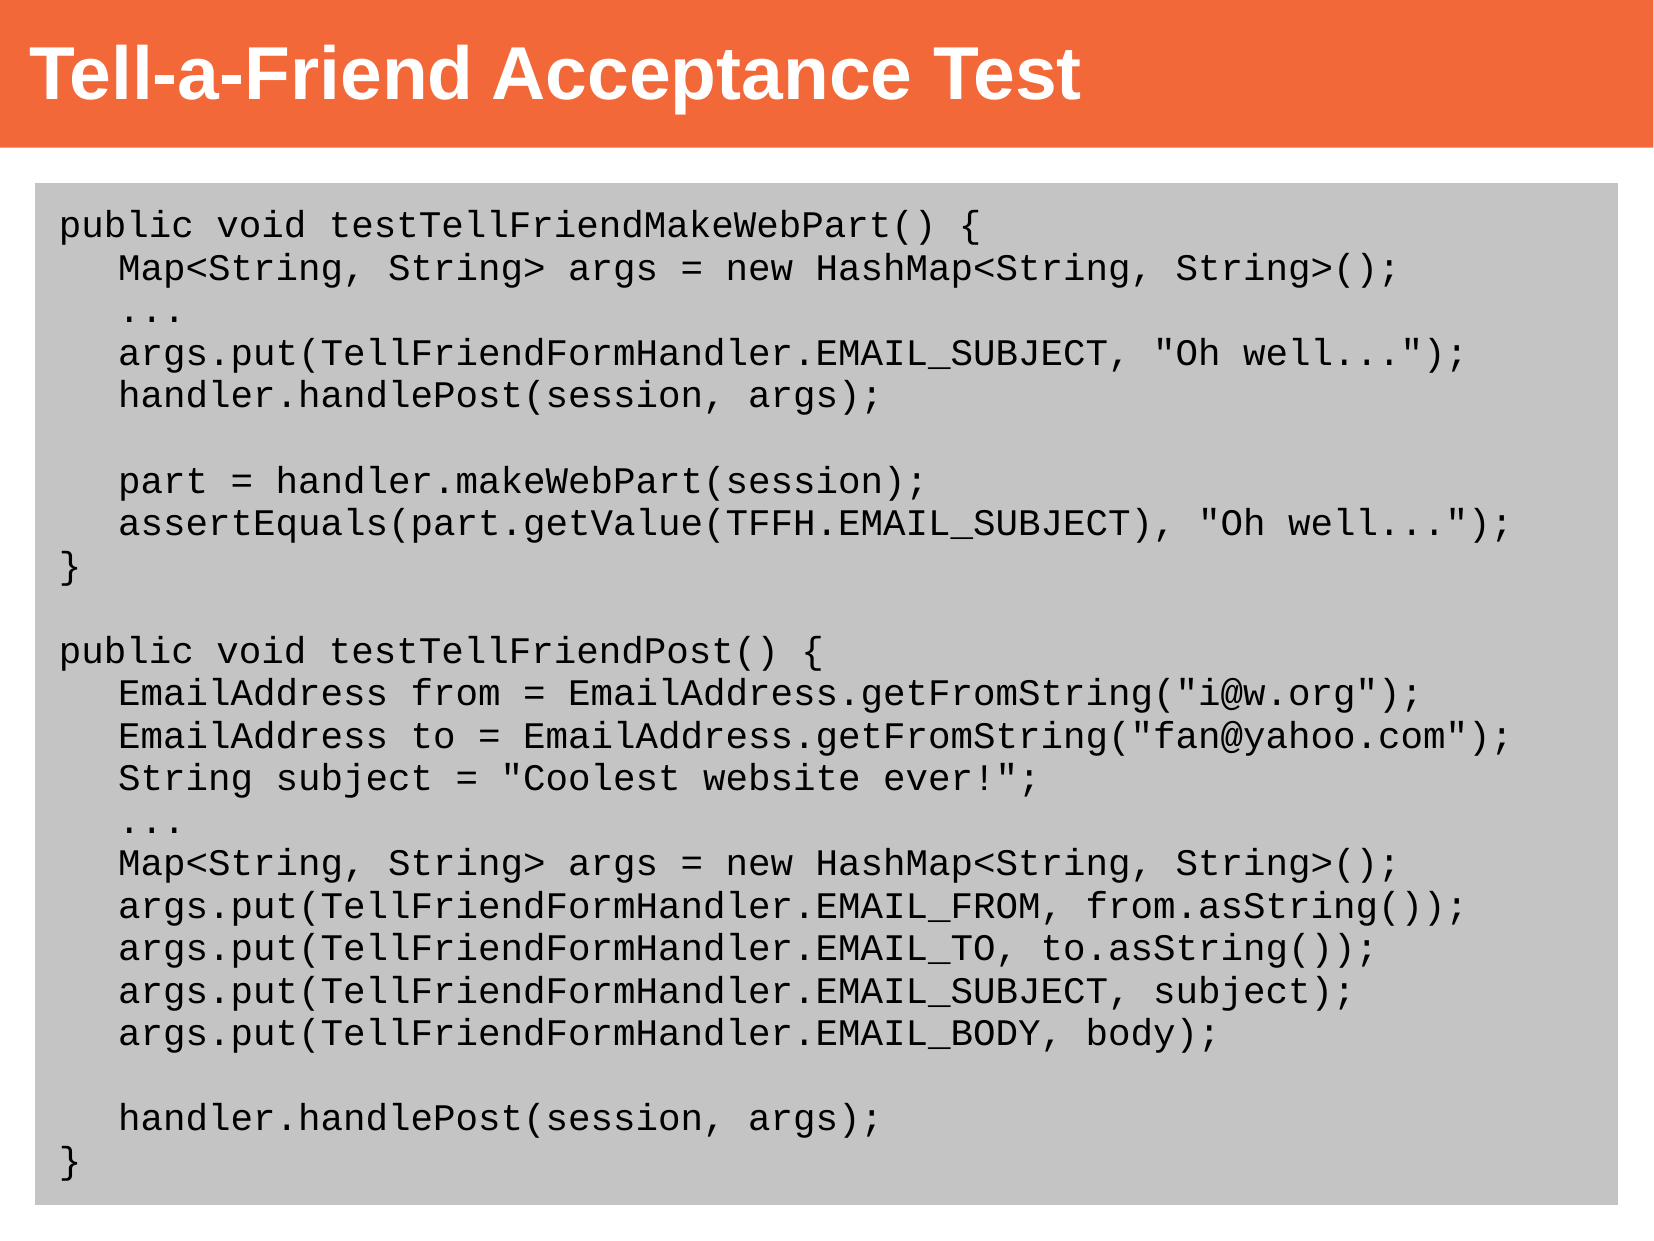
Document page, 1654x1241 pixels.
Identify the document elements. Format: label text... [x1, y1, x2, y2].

text_box public void testTellFriendMakeWebPart() { Map<String, String> args = new HashMap<String, String>(); ... args.put(TellFriendFormHandler.EMAIL_SUBJECT, "Oh well..."); handler.handlePost(session, args); part = handler.makeWebPart(session); assertEquals(part.getValue(TFFH.EMAIL_SUBJECT), "Oh well..."); } public void testTellFriendPost() { EmailAddress from = EmailAddress.getFromString("i@w.org"); EmailAddress to = EmailAddress.getFromString("fan@yahoo.com"); String subject = "Coolest website ever!"; ... Map<String, String> args = new HashMap<String, String>(); args.put(TellFriendFormHandler.EMAIL_FROM, from.asString()); args.put(TellFriendFormHandler.EMAIL_TO, to.asString()); args.put(TellFriendFormHandler.EMAIL_SUBJECT, subject); args.put(TellFriendFormHandler.EMAIL_BODY, body); handler.handlePost(session, args); } [29, 177, 1625, 1211]
title Tell-a-Friend Acceptance Test [0, 0, 1654, 148]
